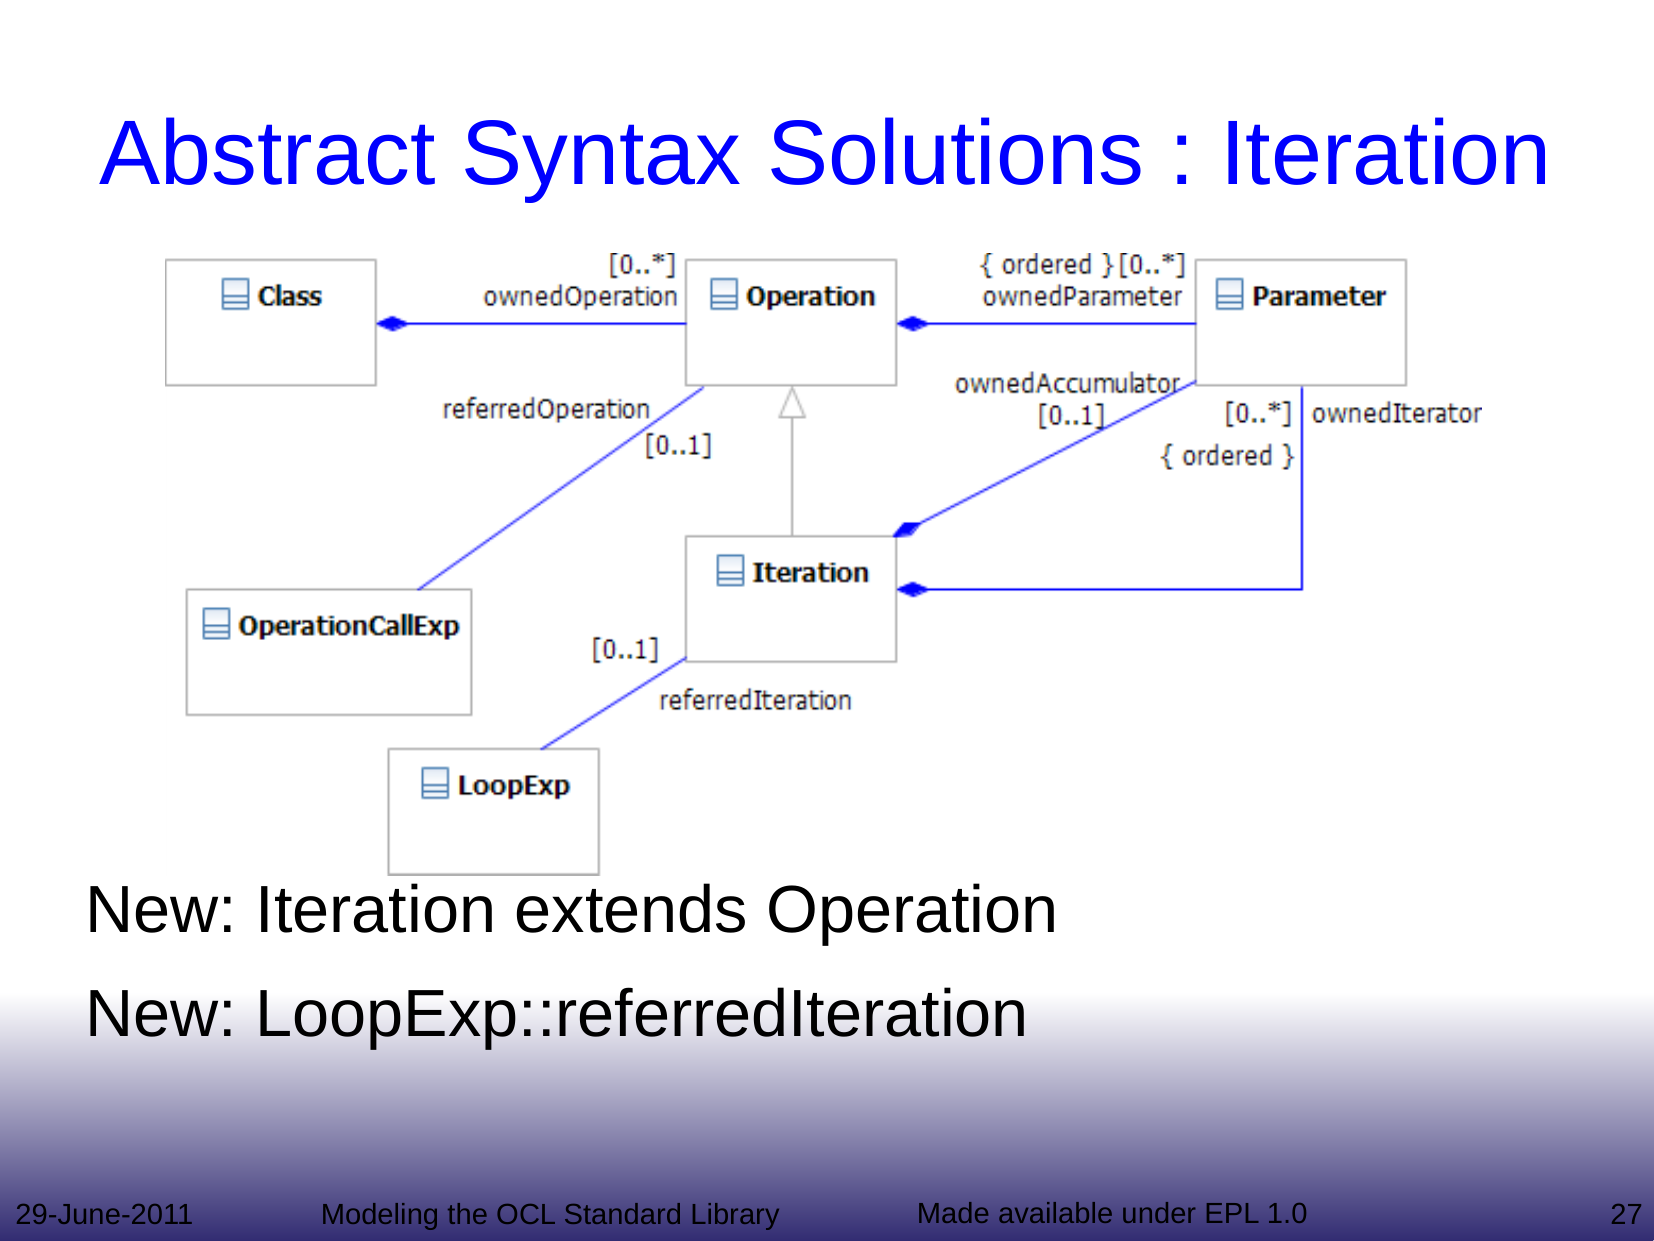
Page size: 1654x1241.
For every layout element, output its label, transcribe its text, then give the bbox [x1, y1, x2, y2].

picture [165, 253, 1482, 876]
title Abstract Syntax Solutions : Iteration [82, 49, 1571, 257]
list New: Iteration extends Operation New: LoopExp::referredIteration [85, 872, 1574, 1064]
